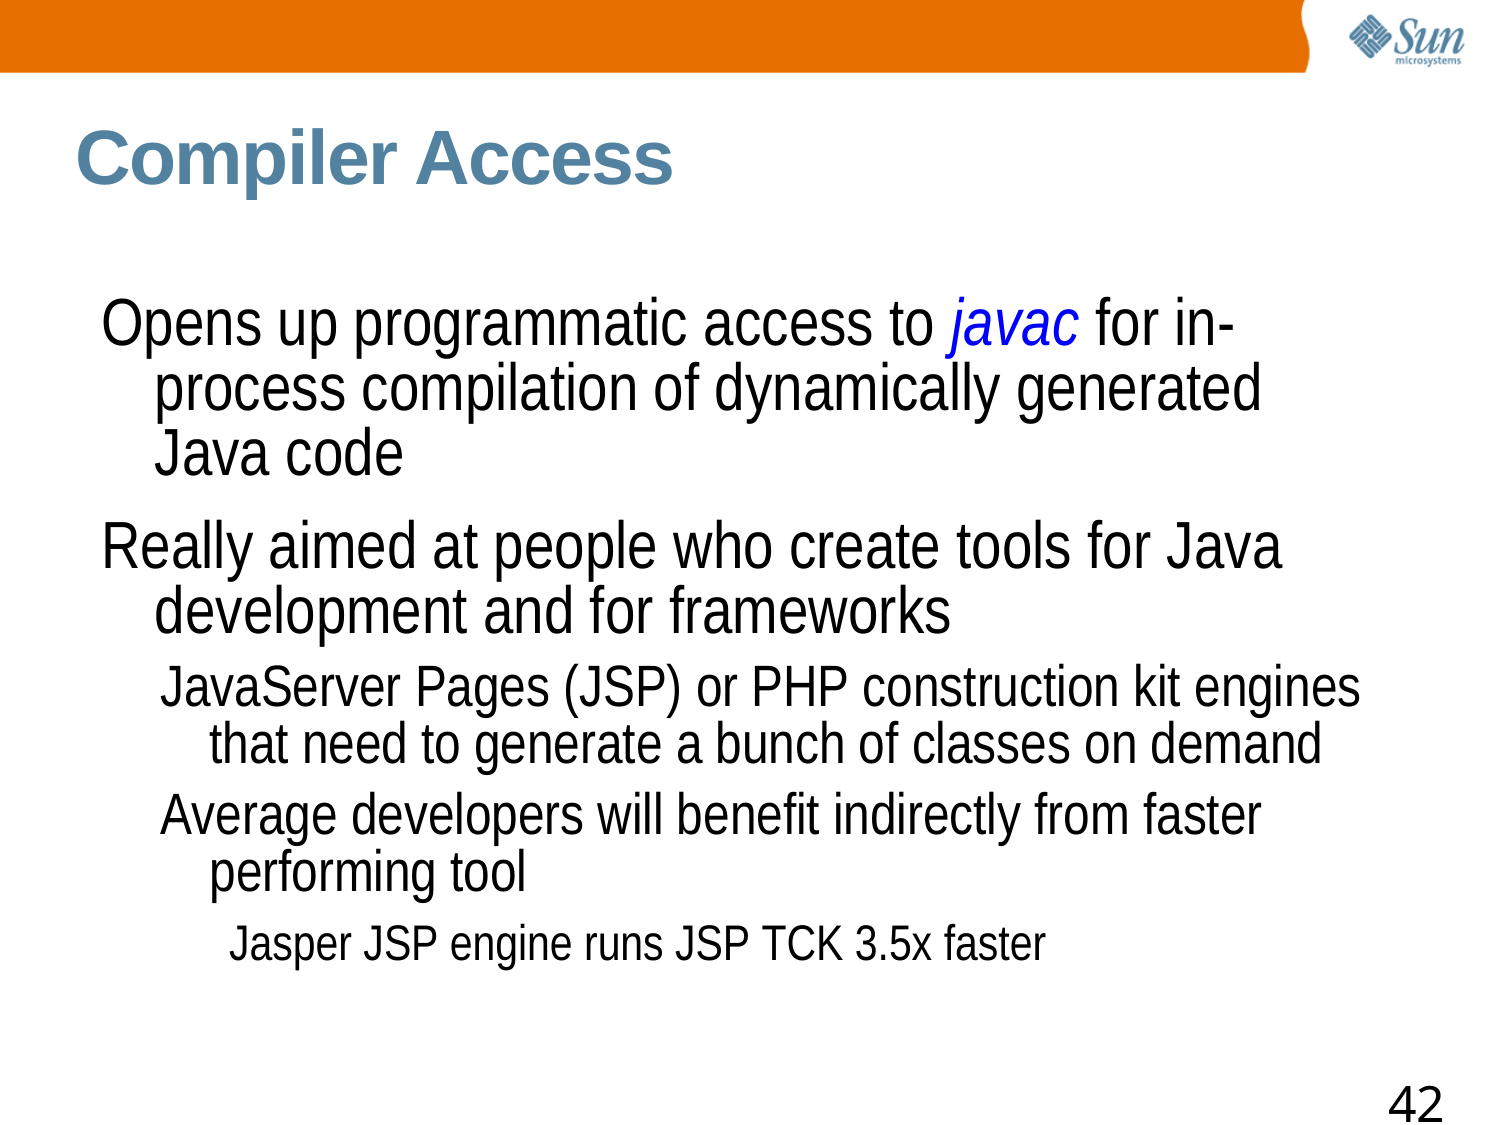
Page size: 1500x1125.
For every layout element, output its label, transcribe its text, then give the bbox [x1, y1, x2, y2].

list Opens up programmatic access to javac for in-process compilation of dynamically generated Java code Really aimed at people who create tools for Java development and for frameworks JavaServer Pages (JSP) or PHP construction kit engines that need to generate a bunch of classes on demand Average developers will benefit indirectly from faster performing tool Jasper JSP engine runs JSP TCK 3.5x faster [83, 293, 1365, 1055]
picture [0, 0, 1500, 75]
title Compiler Access [75, 122, 1438, 228]
